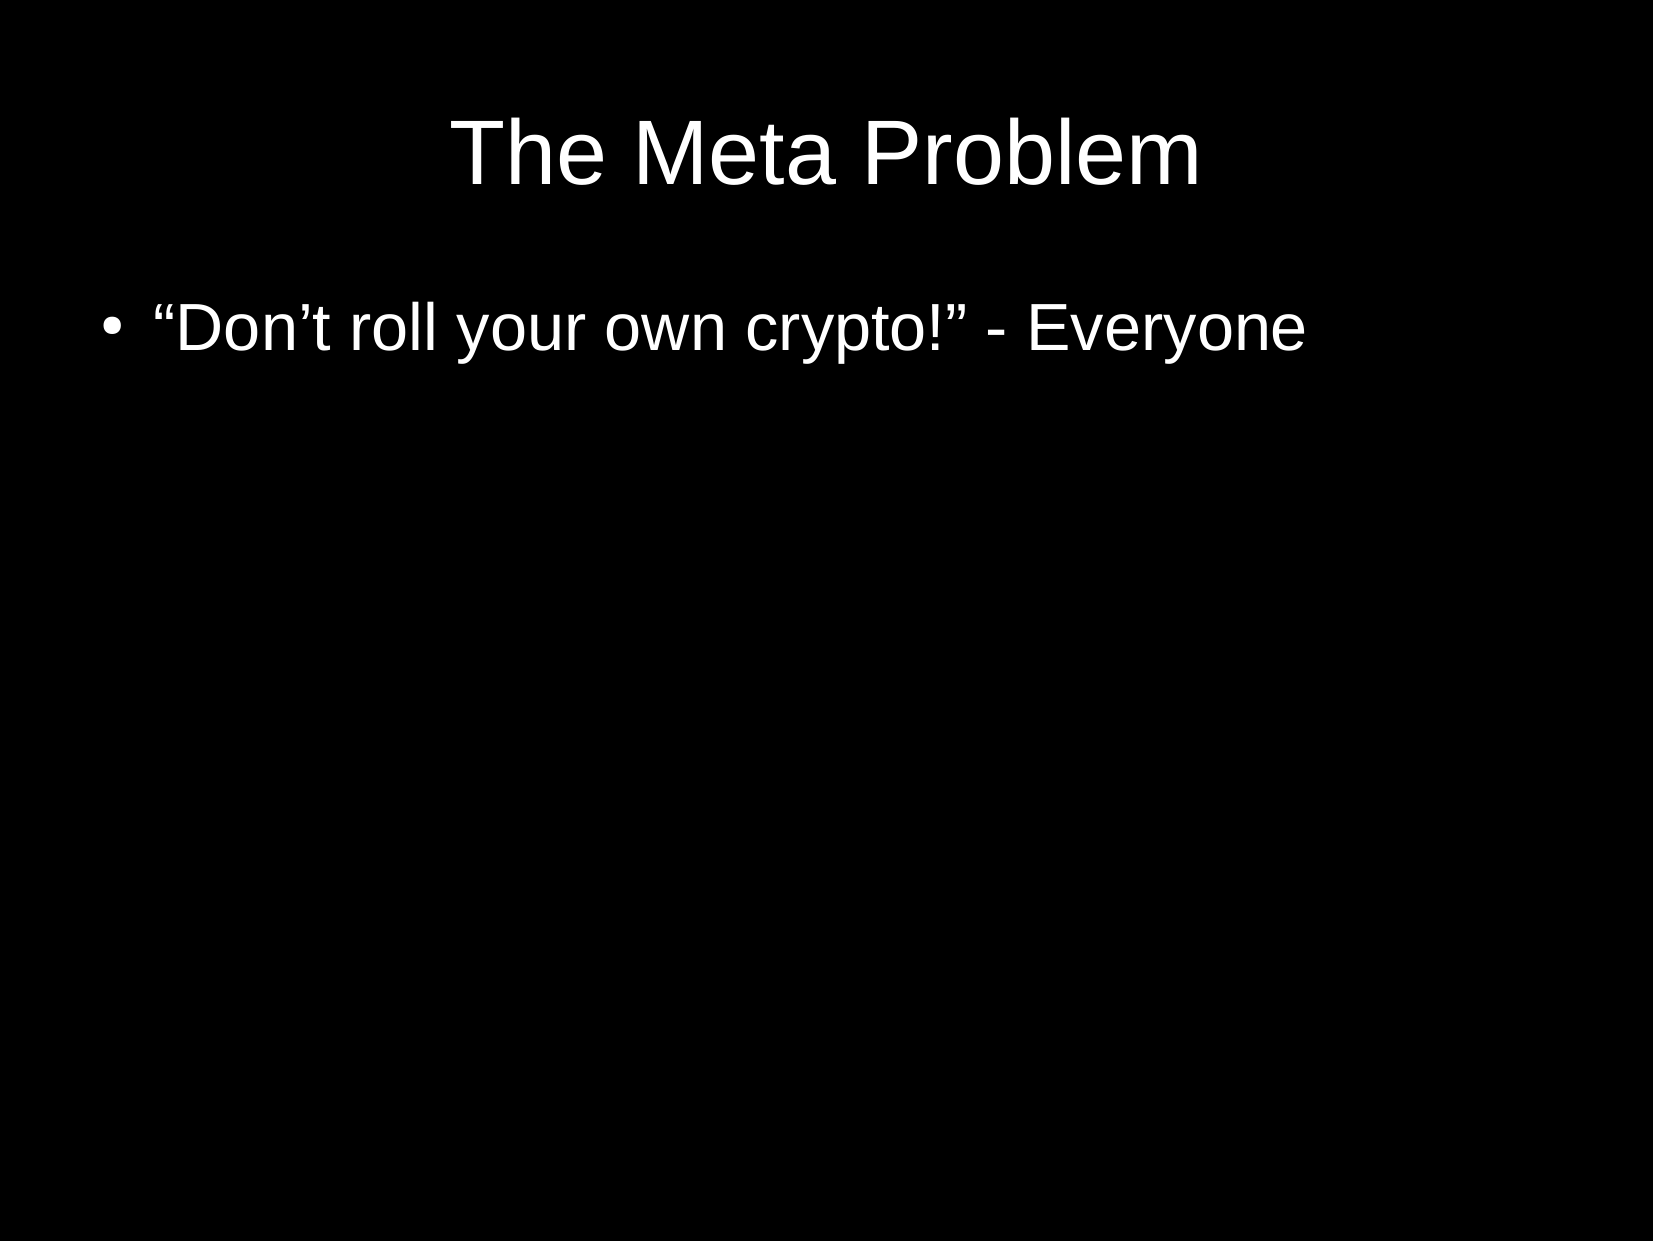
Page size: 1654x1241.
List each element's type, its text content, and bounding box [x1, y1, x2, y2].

list “Don’t roll your own crypto!” - Everyone [82, 290, 1571, 1010]
title The Meta Problem [82, 49, 1571, 257]
